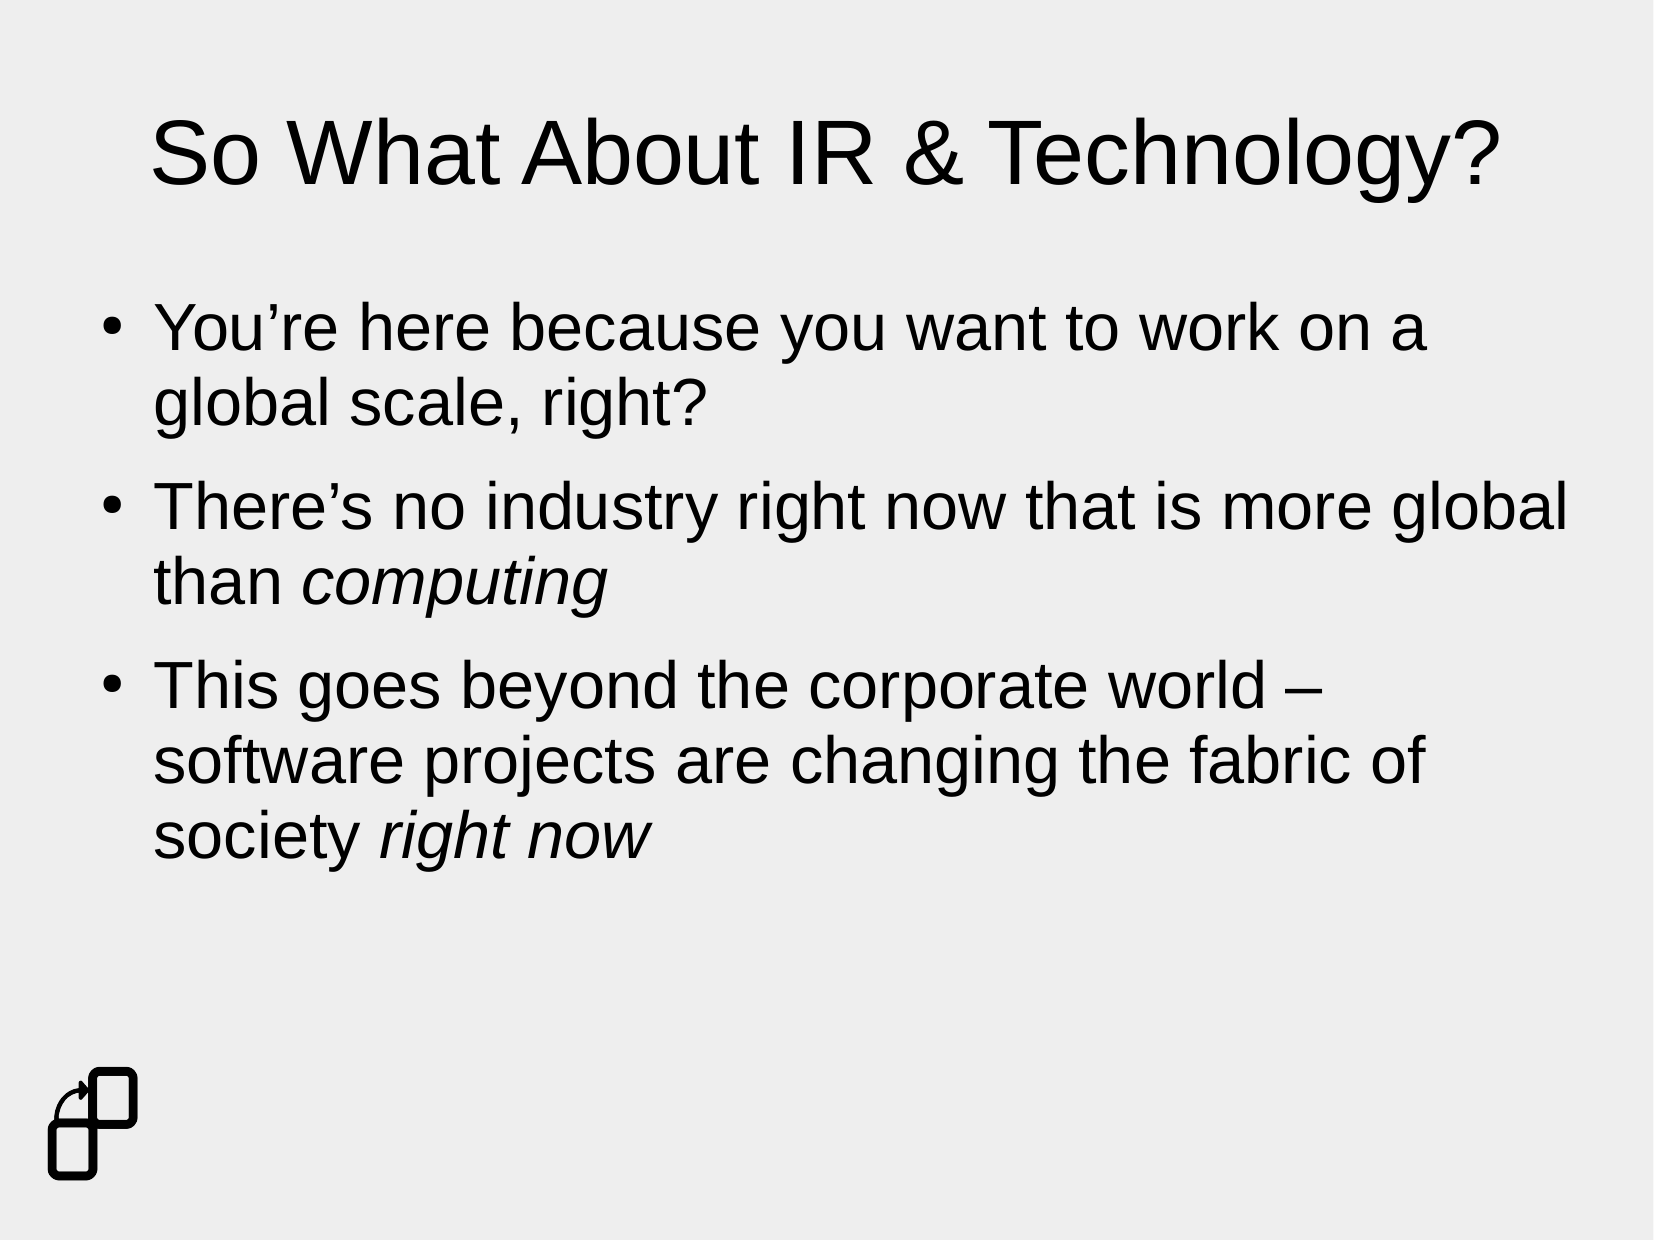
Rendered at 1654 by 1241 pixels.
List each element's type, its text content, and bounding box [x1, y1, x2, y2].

picture [30, 1062, 153, 1186]
title So What About IR & Technology? [82, 49, 1571, 257]
list You’re here because you want to work on a global scale, right? There’s no industry right now that is more global than computing This goes beyond the corporate world – software projects are changing the fabric of society right now [82, 290, 1571, 1010]
